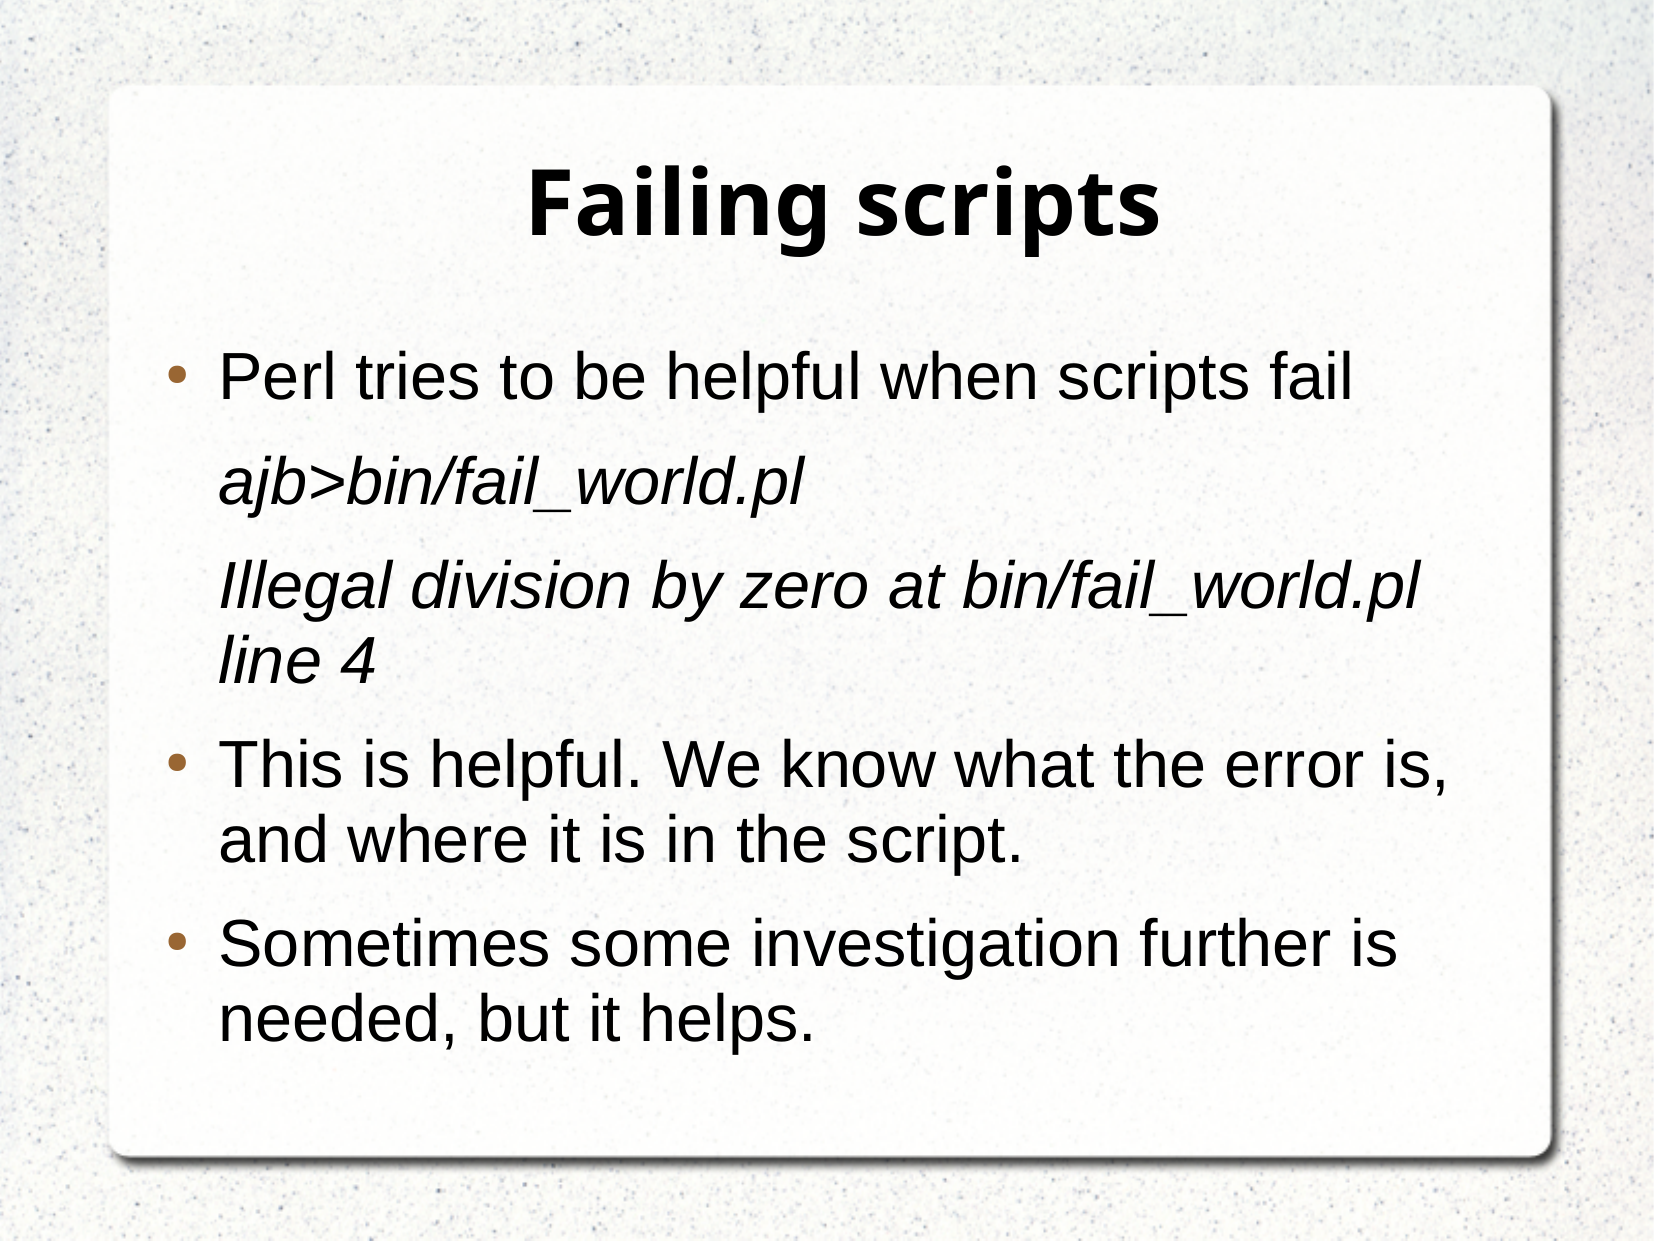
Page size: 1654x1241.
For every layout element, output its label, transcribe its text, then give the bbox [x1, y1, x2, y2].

list Perl tries to be helpful when scripts fail ajb>bin/fail_world.pl Illegal division by zero at bin/fail_world.pl line 4 This is helpful. We know what the error is, and where it is in the script. Sometimes some investigation further is needed, but it helps. [147, 339, 1506, 1054]
picture [0, 0, 1654, 1241]
title Failing scripts [118, 96, 1536, 304]
